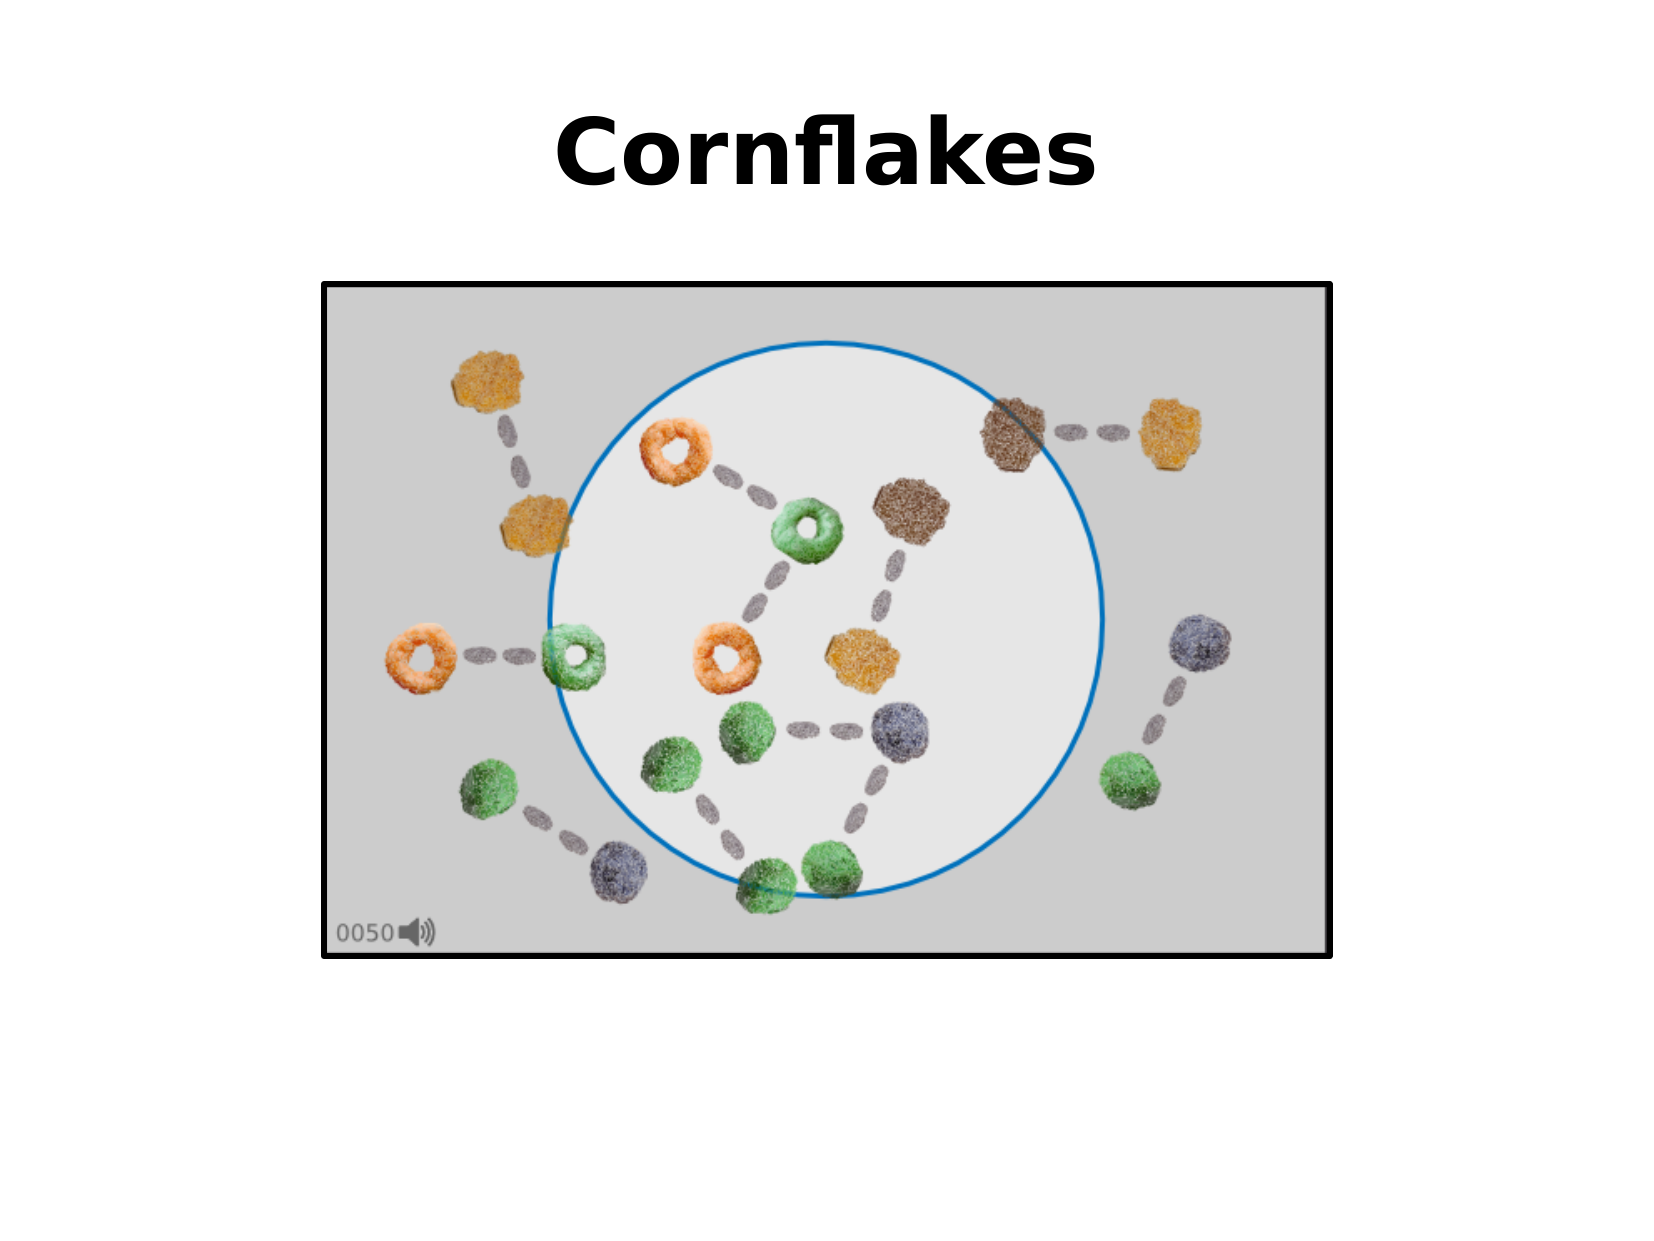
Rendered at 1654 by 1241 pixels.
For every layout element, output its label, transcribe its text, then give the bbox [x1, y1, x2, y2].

picture [326, 286, 1327, 954]
title Cornflakes [82, 49, 1571, 257]
